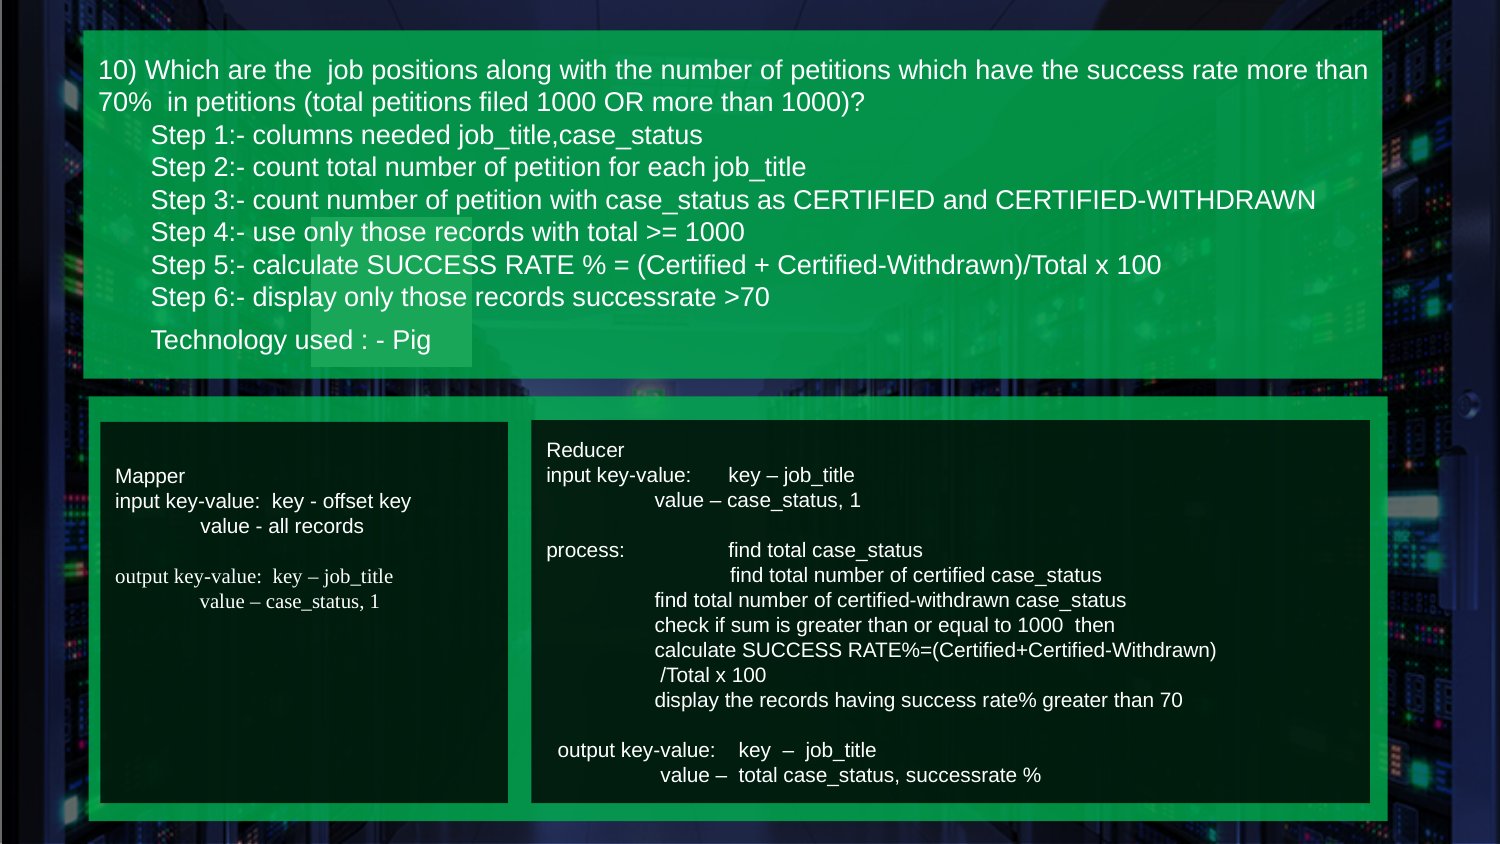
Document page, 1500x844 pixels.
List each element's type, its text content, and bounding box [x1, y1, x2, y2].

text_box [0, 0, 1500, 844]
text_box 10) Which are the job positions along with the number of petitions which have the success rate more than 70% in petitions (total petitions filed 1000 OR more than 1000)? Step 1:- columns needed job_title,case_status Step 2:- count total number of petition for each job_title Step 3:- count number of petition with case_status as CERTIFIED and CERTIFIED-WITHDRAWN Step 4:- use only those records with total >= 1000 Step 5:- calculate SUCCESS RATE % = (Certified + Certified-Withdrawn)/Total x 100 Step 6:- display only those records successrate >70 Technology used : - Pig [83, 30, 1382, 379]
text_box Reducer input key-value: key – job_title value – case_status, 1 process: find total case_status find total number of certified case_status find total number of certified-withdrawn case_status check if sum is greater than or equal to 1000 then calculate SUCCESS RATE%=(Certified+Certified-Withdrawn) /Total x 100 display the records having success rate% greater than 70 output key-value: key – job_title value – total case_status, successrate % [531, 420, 1370, 803]
text_box Mapper input key-value: key - offset key value - all records output key-value: key – job_title value – case_status, 1 [100, 422, 508, 803]
